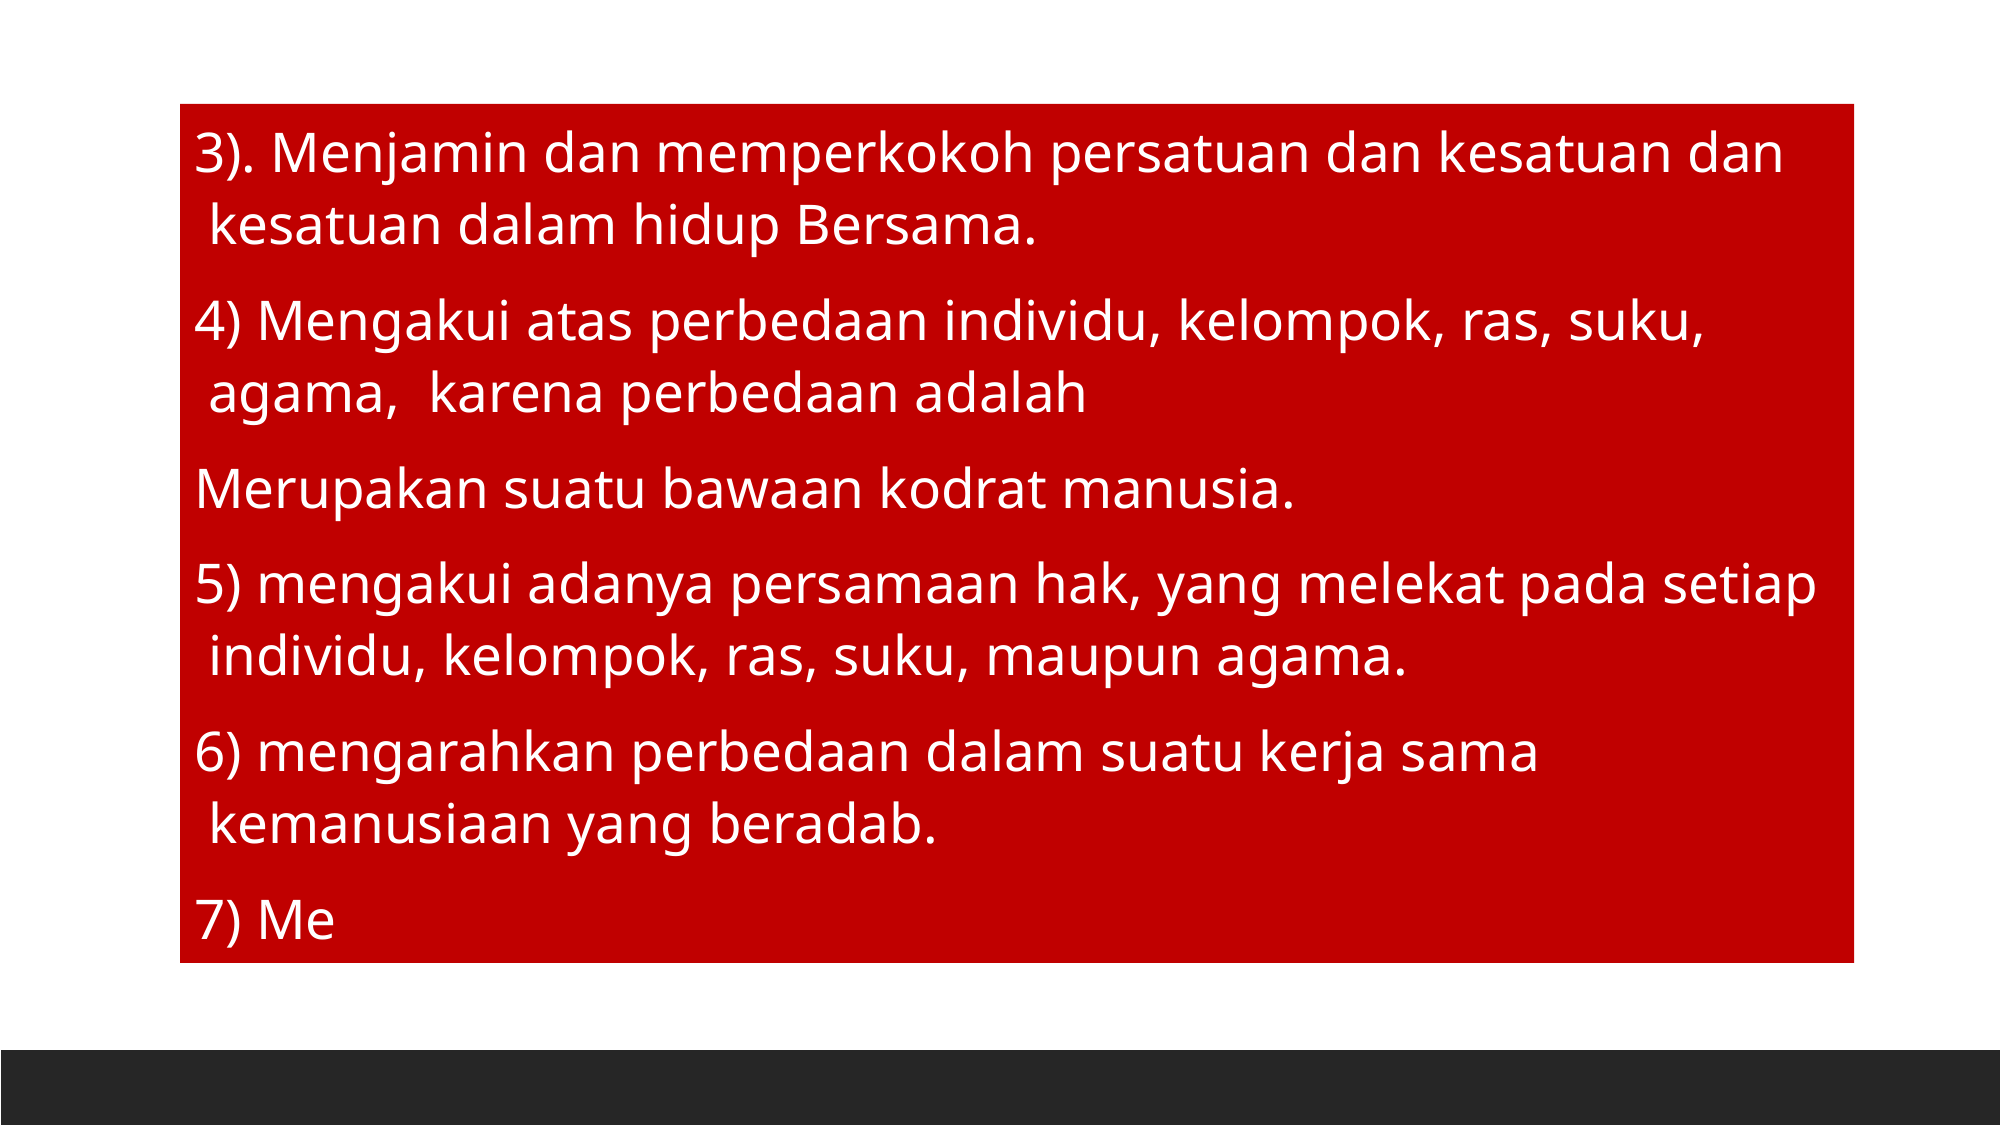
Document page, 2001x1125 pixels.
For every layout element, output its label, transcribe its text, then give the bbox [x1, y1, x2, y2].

list 3). Menjamin dan memperkokoh persatuan dan kesatuan dan kesatuan dalam hidup Bersama. 4) Mengakui atas perbedaan individu, kelompok, ras, suku, agama, karena perbedaan adalah Merupakan suatu bawaan kodrat manusia. 5) mengakui adanya persamaan hak, yang melekat pada setiap individu, kelompok, ras, suku, maupun agama. 6) mengarahkan perbedaan dalam suatu kerja sama kemanusiaan yang beradab. 7) Me [180, 103, 1855, 963]
